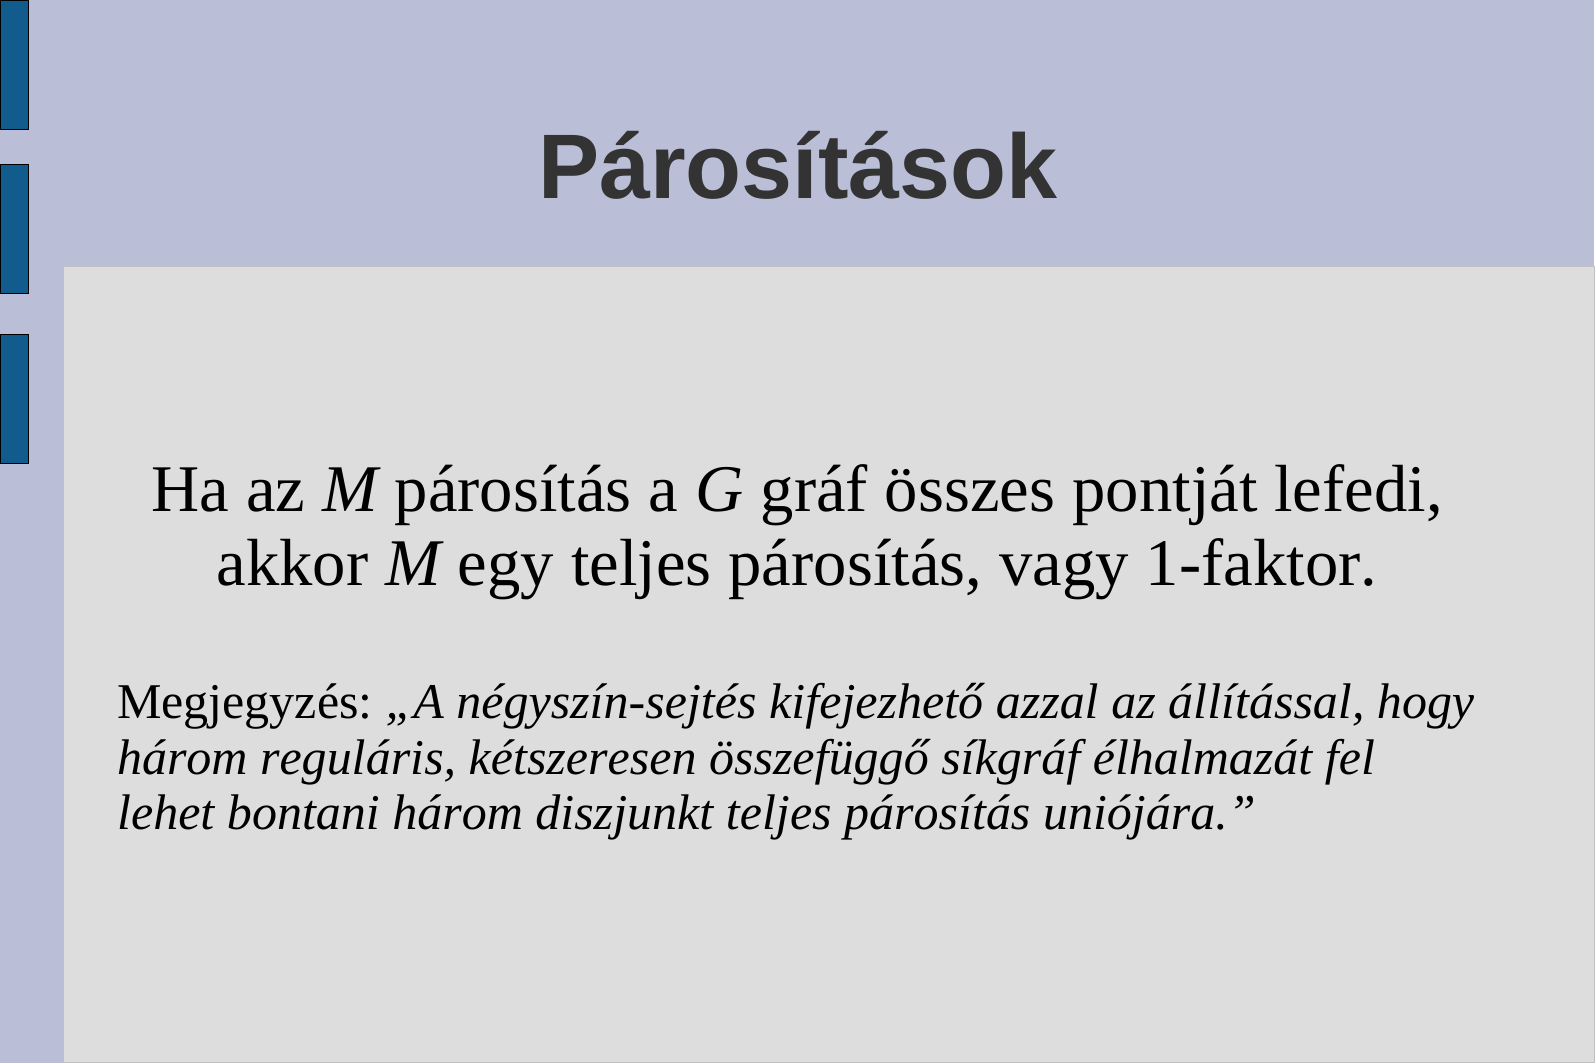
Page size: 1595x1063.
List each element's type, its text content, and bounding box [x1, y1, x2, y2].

title Párosítások [117, 85, 1479, 249]
subtitle Ha az M párosítás a G gráf összes pontját lefedi, akkor M egy teljes párosítás, vagy 1-faktor. Megjegyzés: „A négyszín-sejtés kifejezhető azzal az állítással, hogy három reguláris, kétszeresen összefüggő síkgráf élhalmazát fel lehet bontani három diszjunkt teljes párosítás uniójára.” [117, 302, 1479, 990]
